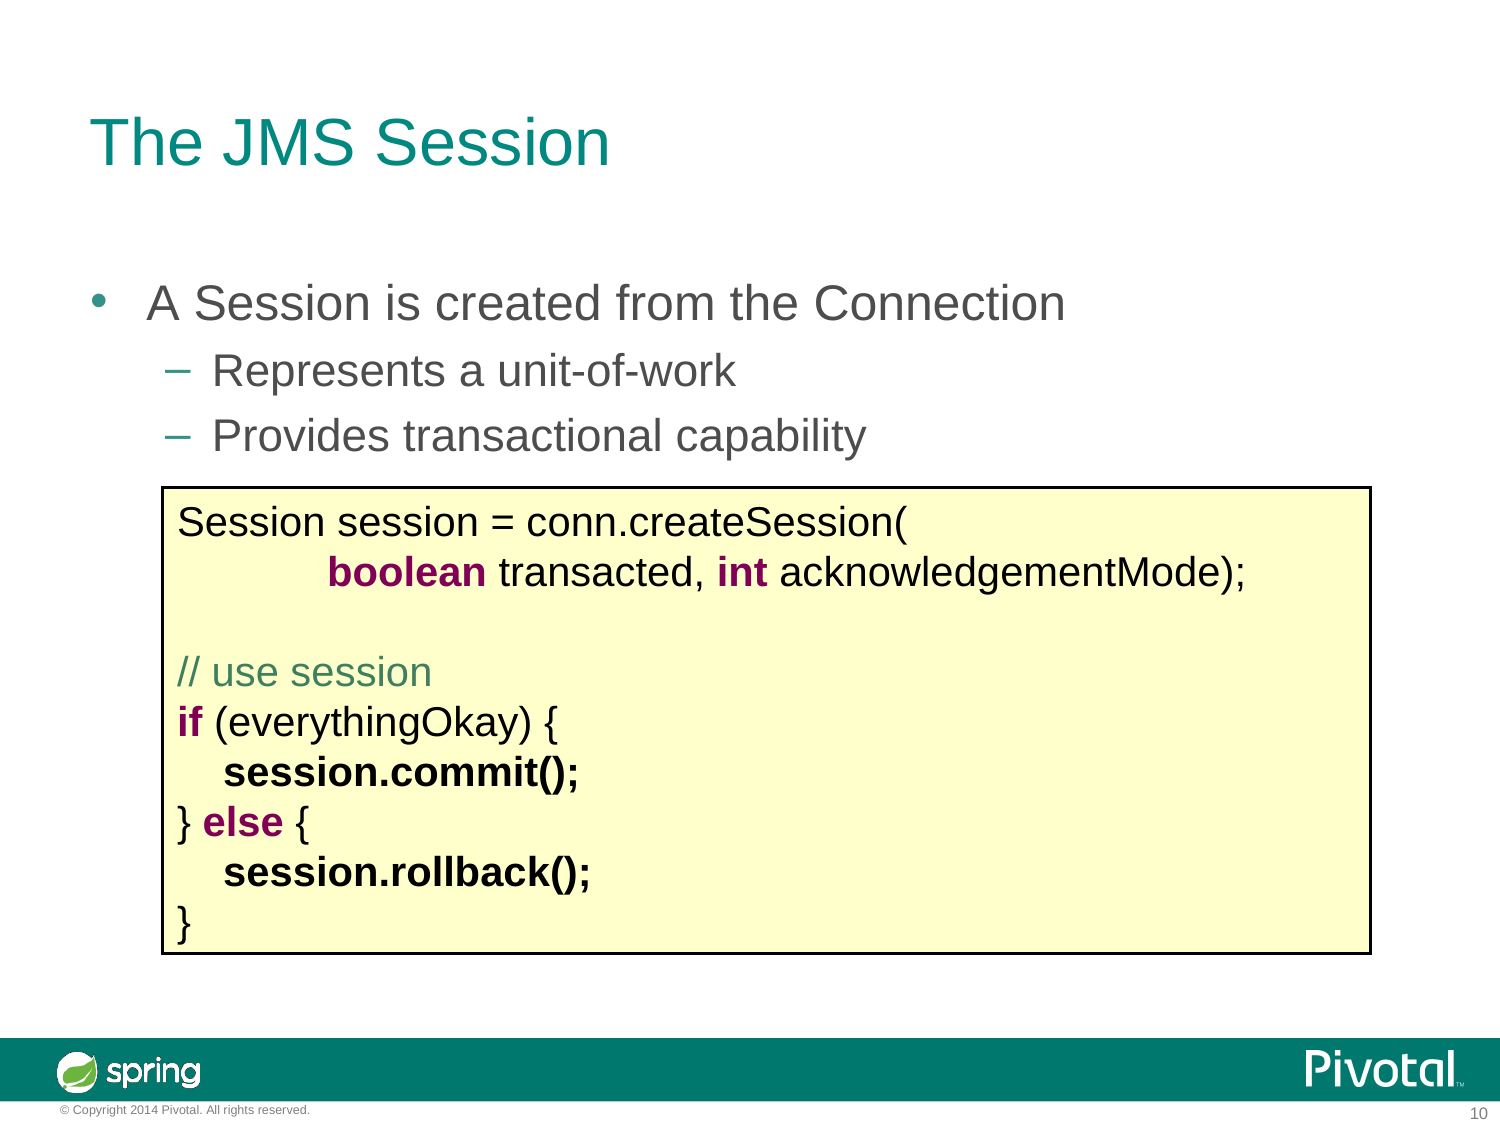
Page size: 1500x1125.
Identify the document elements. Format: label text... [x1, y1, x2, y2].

picture [1306, 1050, 1464, 1087]
title The JMS Session [75, 44, 1426, 233]
text_box Session session = conn.createSession( boolean transacted, int acknowledgementMode); // use session if (everythingOkay) { session.commit(); } else { session.rollback(); } [162, 487, 1371, 954]
picture [32, 1041, 210, 1103]
list A Session is created from the Connection Represents a unit-of-work Provides transactional capability [75, 262, 1426, 1005]
